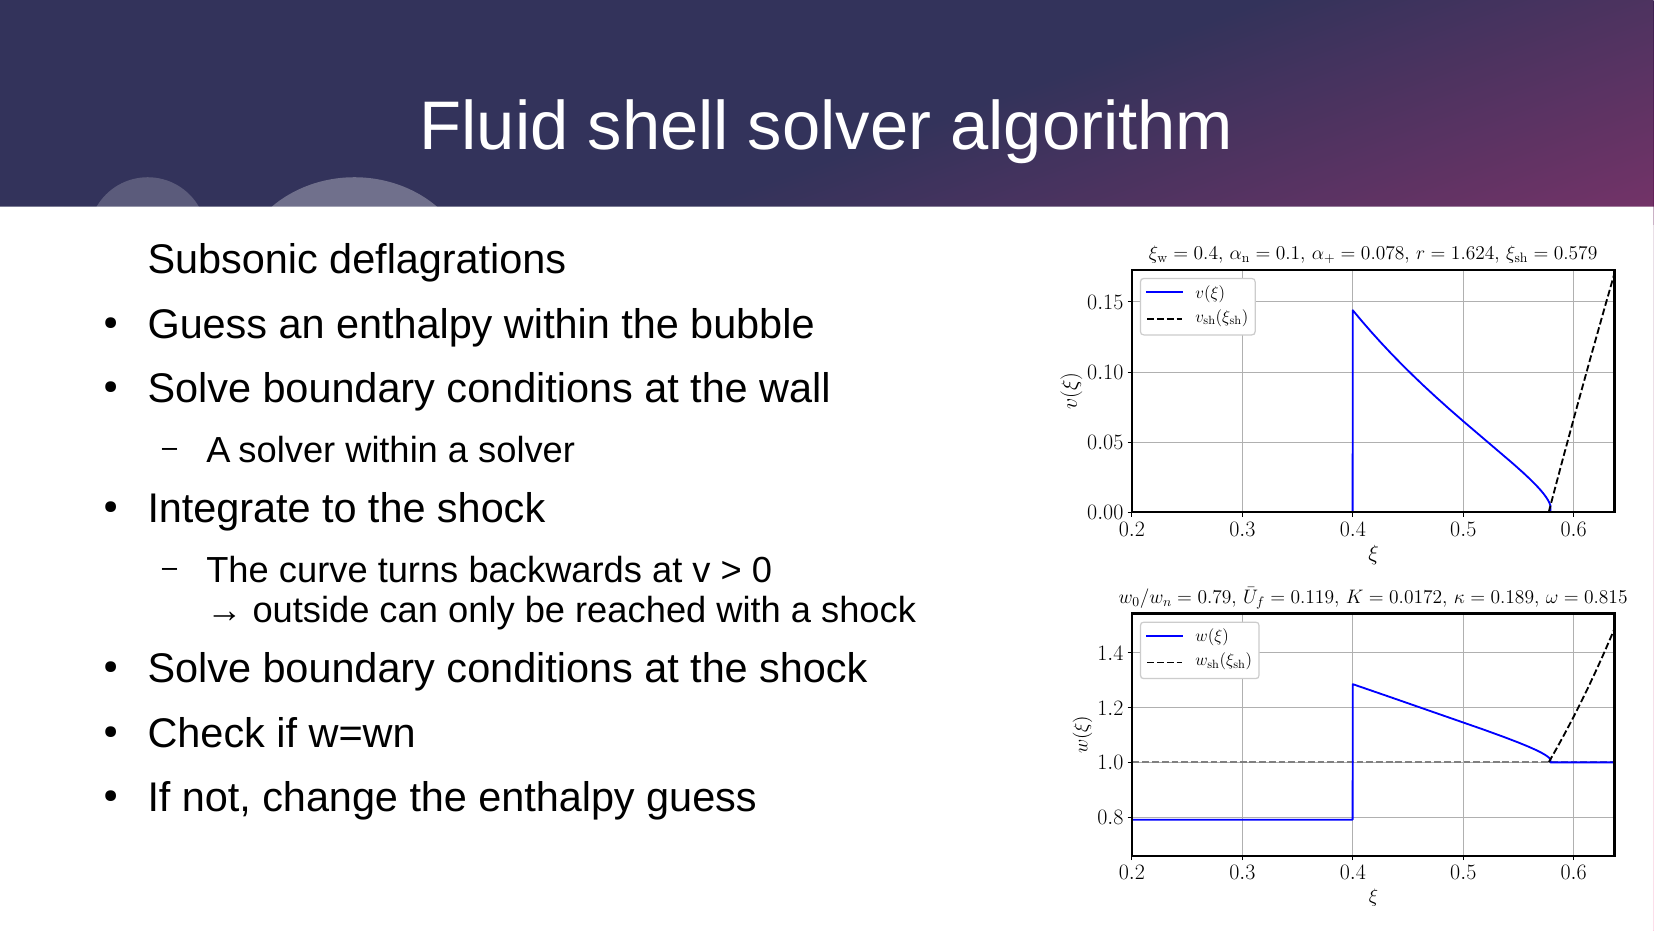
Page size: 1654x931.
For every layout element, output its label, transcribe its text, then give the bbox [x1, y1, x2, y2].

picture [1036, 225, 1654, 931]
title Fluid shell solver algorithm [88, 44, 1565, 207]
list Subsonic deflagrations Guess an enthalpy within the bubble Solve boundary conditions at the wall A solver within a solver Integrate to the shock The curve turns backwards at v > 0 → outside can only be reached with a shock Solve boundary conditions at the shock Check if w=wn If not, change the enthalpy guess [88, 236, 1036, 827]
